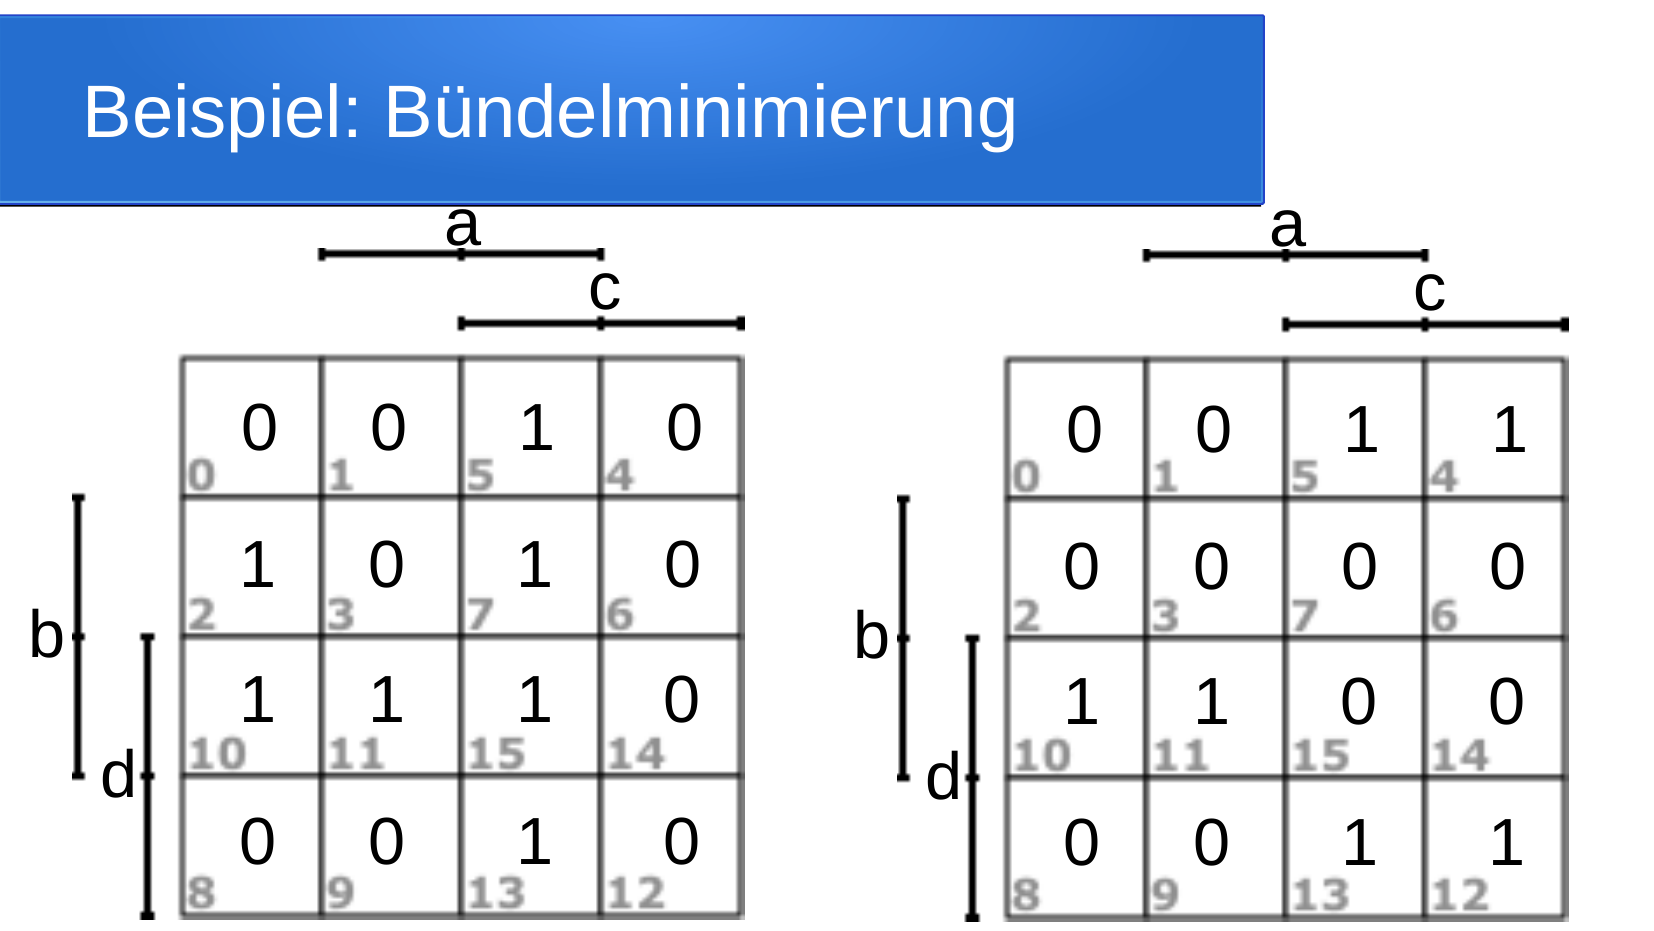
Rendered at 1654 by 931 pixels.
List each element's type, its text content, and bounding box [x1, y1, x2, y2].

text_box 1 0 1 0 [224, 519, 717, 610]
text_box 0 0 0 0 [1049, 521, 1542, 612]
text_box 0 0 1 1 [1049, 798, 1542, 888]
text_box b [13, 589, 81, 679]
text_box 1 1 0 0 [1049, 656, 1542, 746]
title Beispiel: Bündelminimierung [82, 35, 1235, 189]
text_box 0 0 1 1 [1051, 384, 1545, 475]
text_box a [429, 177, 497, 267]
text_box c [573, 241, 637, 331]
picture [897, 249, 1569, 922]
text_box d [85, 729, 153, 820]
text_box d [910, 731, 978, 821]
text_box a [1254, 178, 1322, 269]
picture [72, 248, 745, 920]
text_box 0 0 1 0 [224, 796, 717, 886]
text_box b [838, 591, 906, 681]
text_box c [1398, 243, 1462, 333]
text_box 1 1 1 0 [224, 654, 717, 745]
text_box 0 0 1 0 [227, 382, 720, 473]
